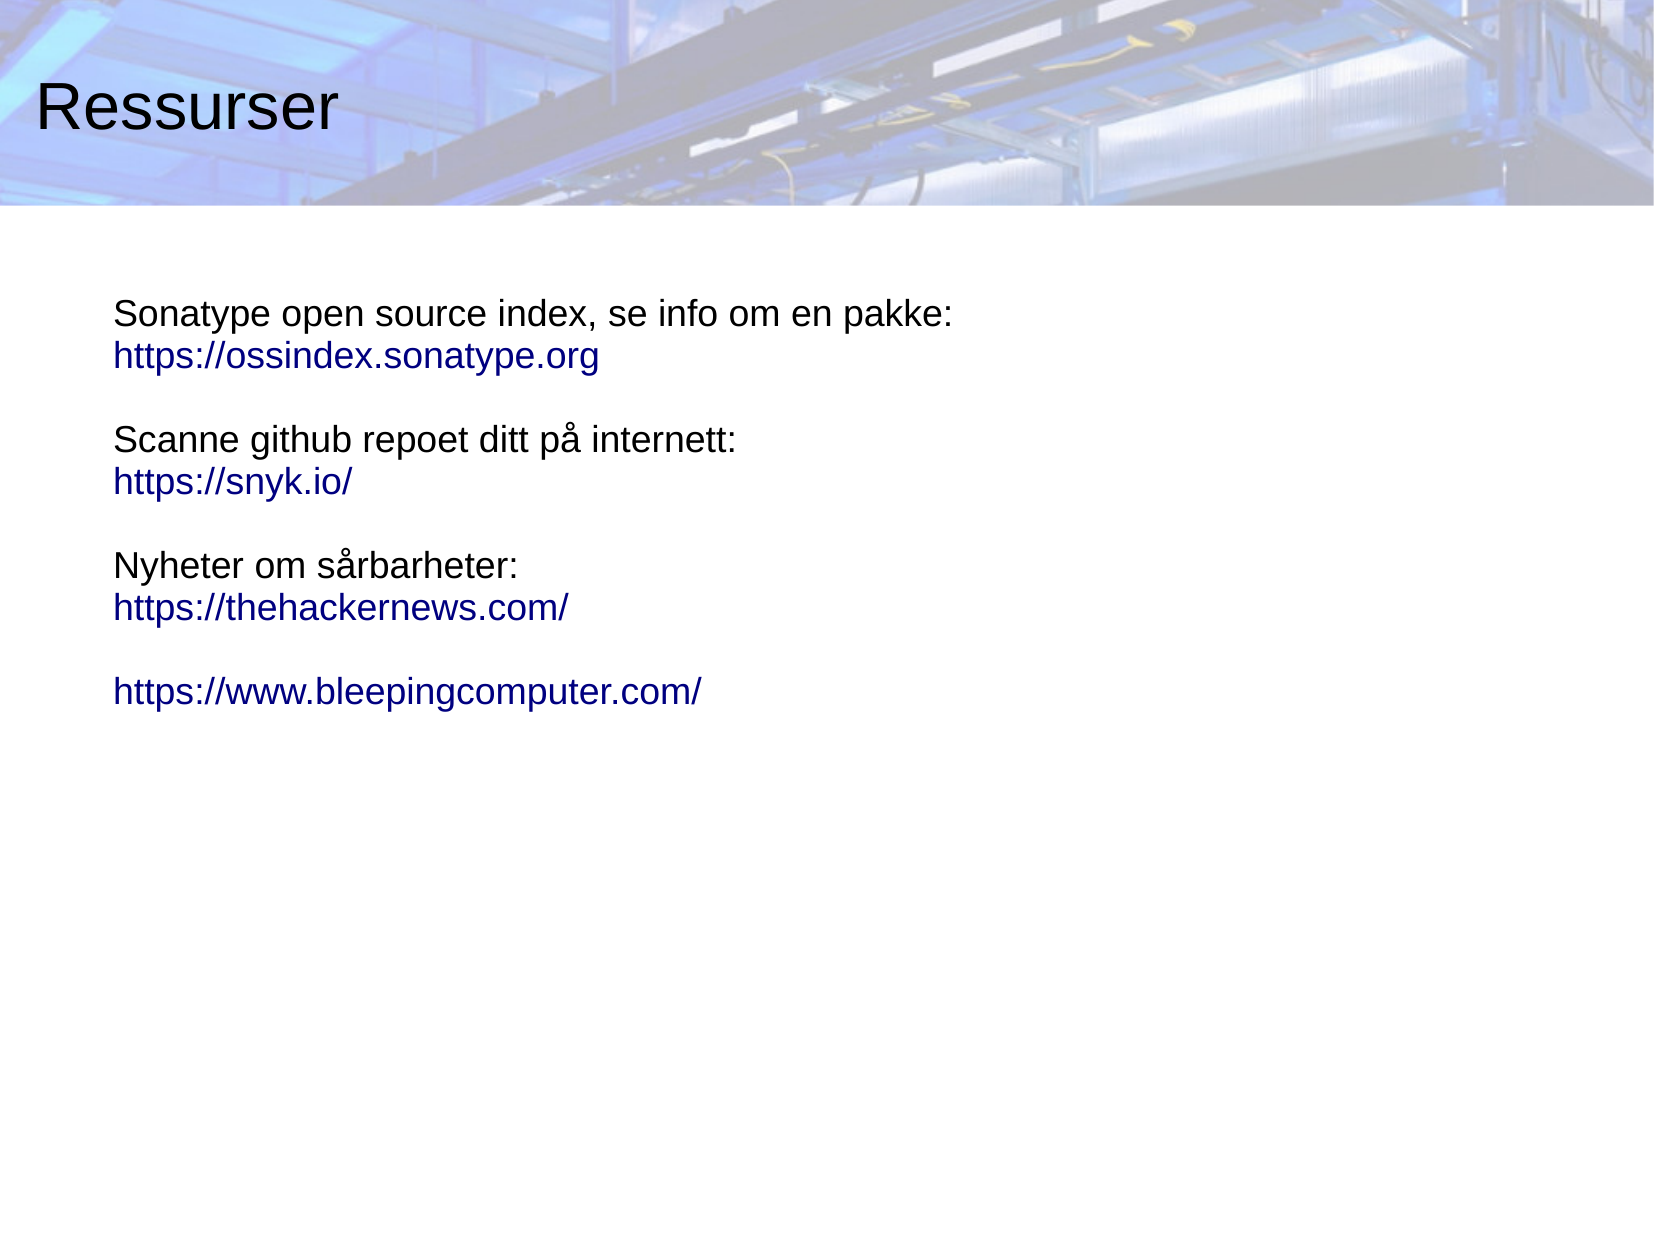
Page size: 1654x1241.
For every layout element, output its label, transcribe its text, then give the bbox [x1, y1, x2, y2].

text_box [17, 225, 451, 391]
title Ressurser [11, 2, 1501, 211]
text_box Sonatype open source index, se info om en pakke: https://ossindex.sonatype.org Scanne github repoet ditt på internett: https://snyk.io/ Nyheter om sårbarheter: https://thehackernews.com/ https://www.bleepingcomputer.com/ [98, 285, 1426, 972]
picture [0, 0, 1654, 1241]
